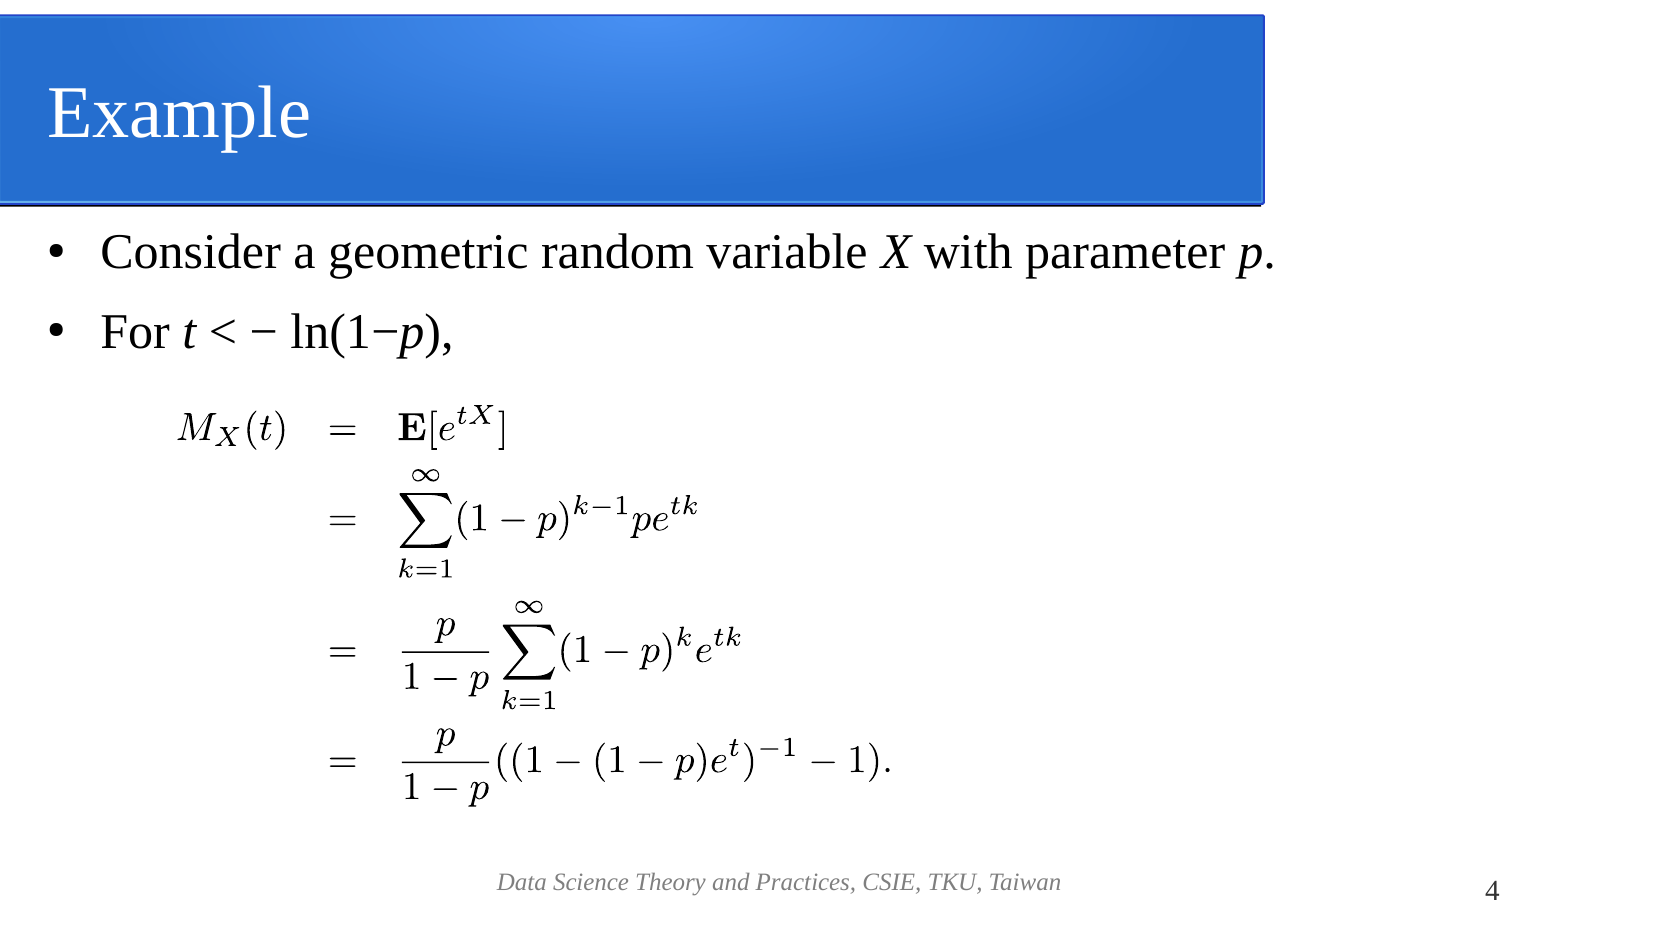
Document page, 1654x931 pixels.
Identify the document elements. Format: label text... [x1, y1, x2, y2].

title Example [47, 35, 1199, 189]
picture [175, 405, 890, 807]
list Consider a geometric random variable X with parameter p. For t < − ln(1−p), [29, 224, 1394, 764]
